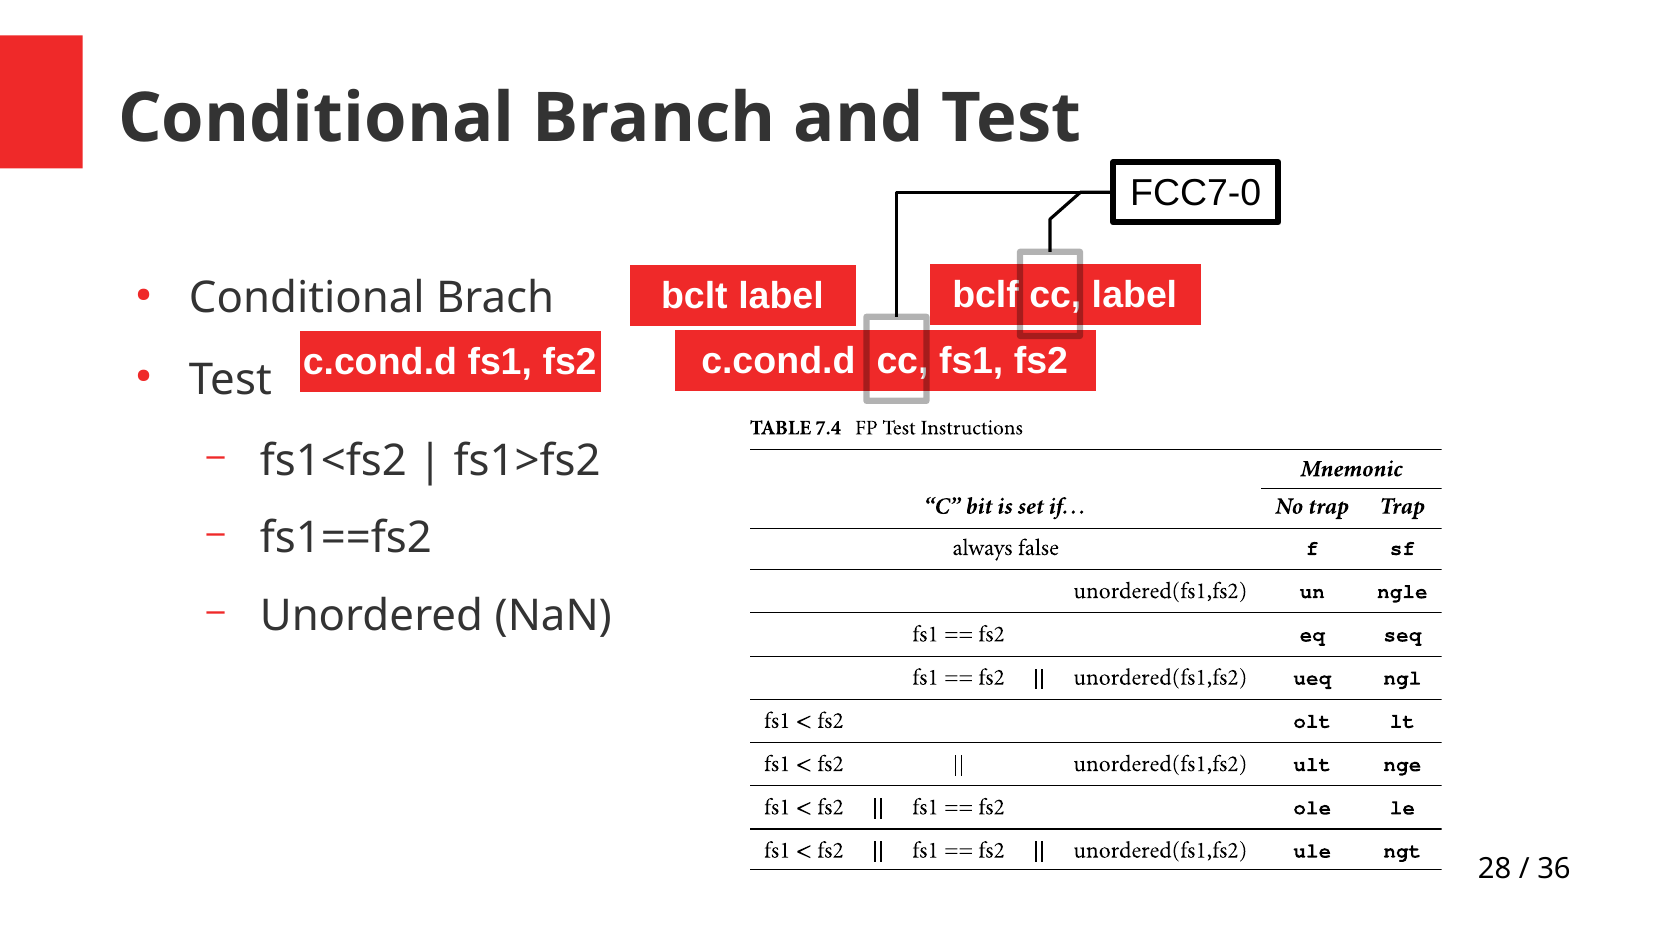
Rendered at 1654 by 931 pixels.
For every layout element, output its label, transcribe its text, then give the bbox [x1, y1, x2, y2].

text_box c.cond.d cc, fs1, fs2 [675, 330, 863, 391]
text_box c.cond.d cc, fs1, fs2 [870, 330, 923, 391]
text_box bclt label [630, 265, 856, 326]
text_box c.cond.d fs1, fs2 [300, 331, 601, 392]
text_box bclf cc, label [1024, 264, 1076, 325]
text_box c.cond.d cc, fs1, fs2 [930, 330, 1096, 391]
list Conditional Brach Test fs1<fs2 | fs1>fs2 fs1==fs2 Unordered (NaN) [118, 265, 810, 806]
title Conditional Branch and Test [118, 37, 1571, 193]
text_box bclf cc, label [1084, 264, 1201, 325]
text_box FCC7-0 [1113, 162, 1279, 223]
picture [750, 420, 1442, 871]
text_box bclf cc, label [930, 264, 1016, 325]
